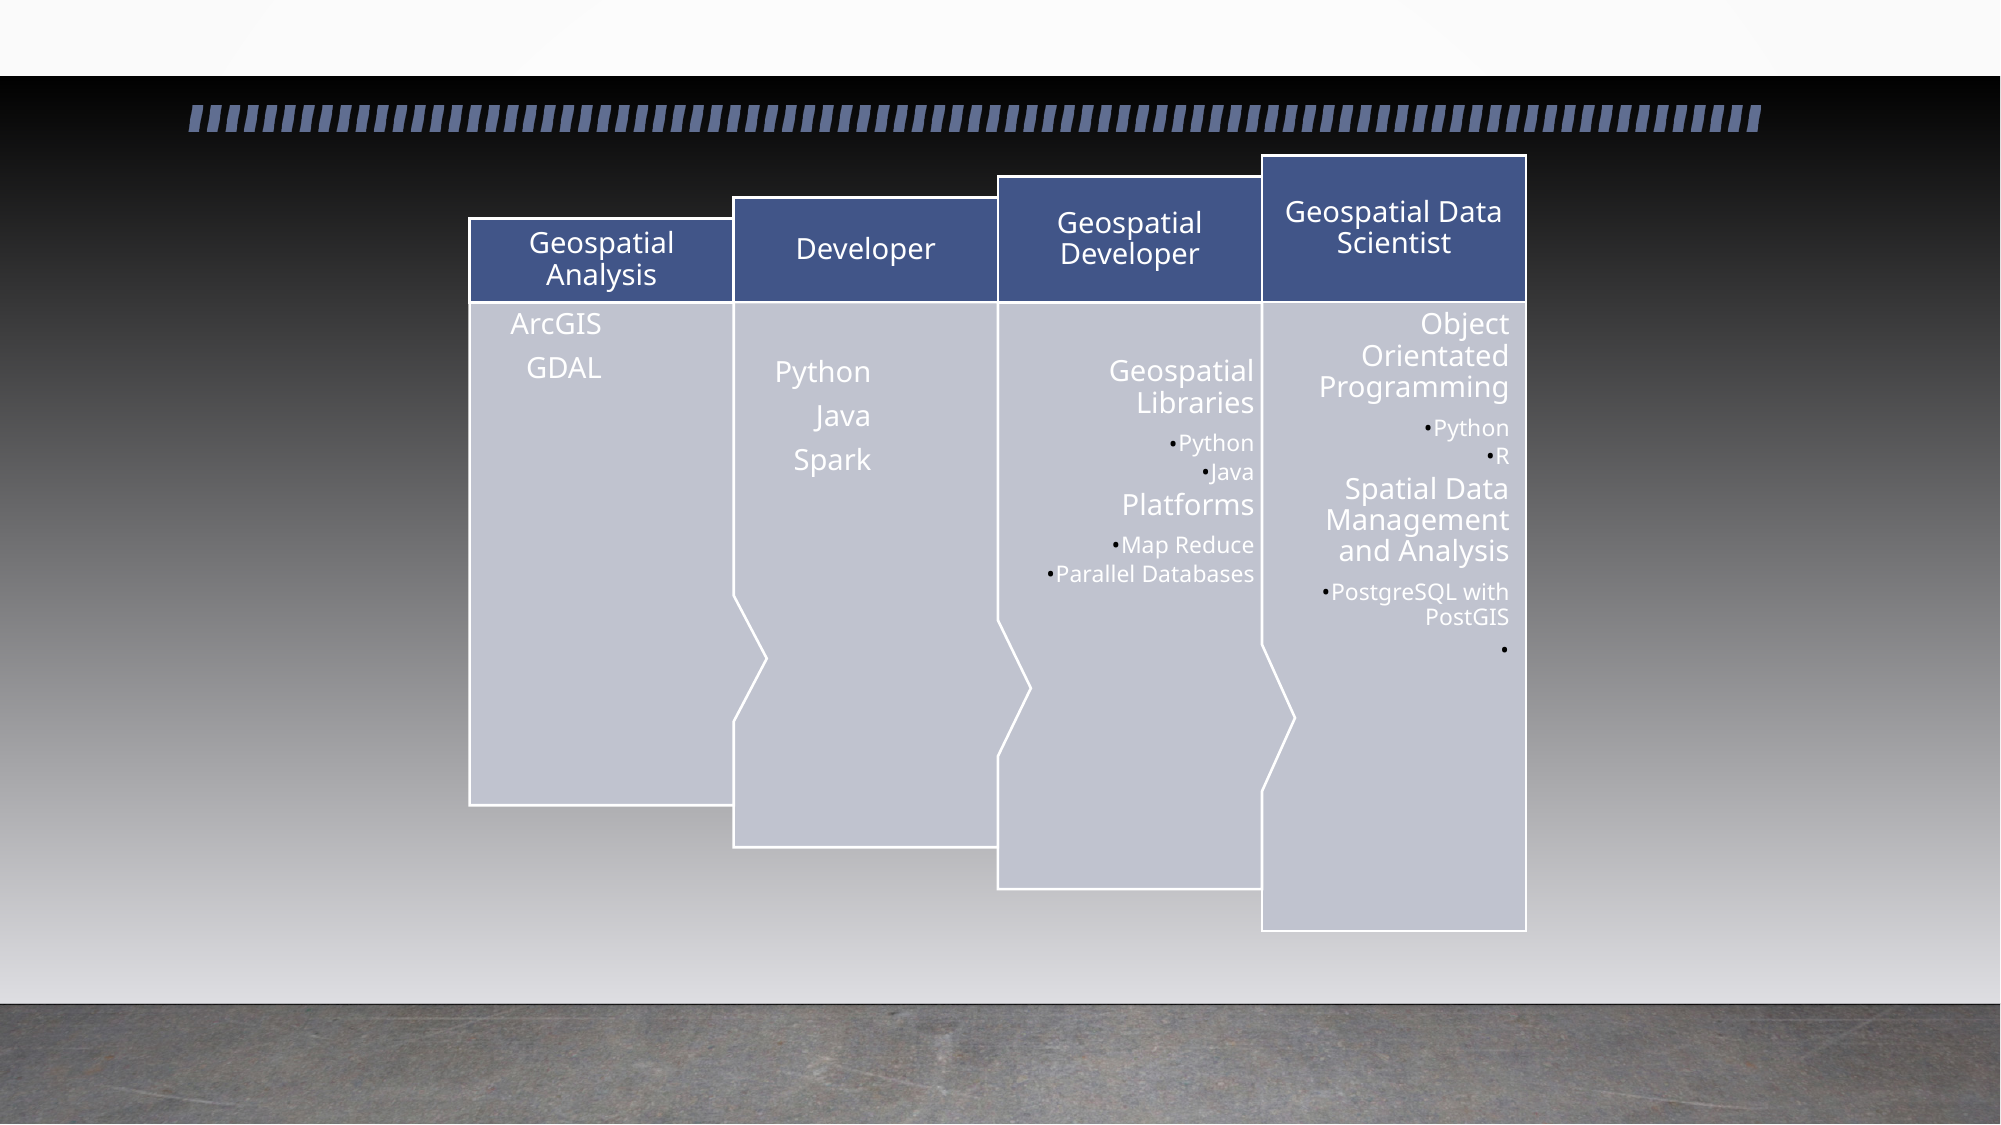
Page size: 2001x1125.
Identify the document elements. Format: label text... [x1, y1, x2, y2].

text_box Developer [733, 197, 998, 303]
text_box Geospatial Analysis [469, 218, 734, 303]
text_box Geospatial Developer [997, 176, 1263, 303]
text_box ArcGIS GDAL [469, 303, 767, 806]
text_box Python Java Spark [733, 303, 1031, 848]
text_box Object Orientated Programming Python R Spatial Data Management and Analysis PostgreSQL with PostGIS [1261, 303, 1527, 932]
text_box Geospatial Data Scientist [1261, 155, 1527, 303]
text_box Geospatial Libraries Python Java Platforms Map Reduce Parallel Databases [997, 303, 1296, 890]
